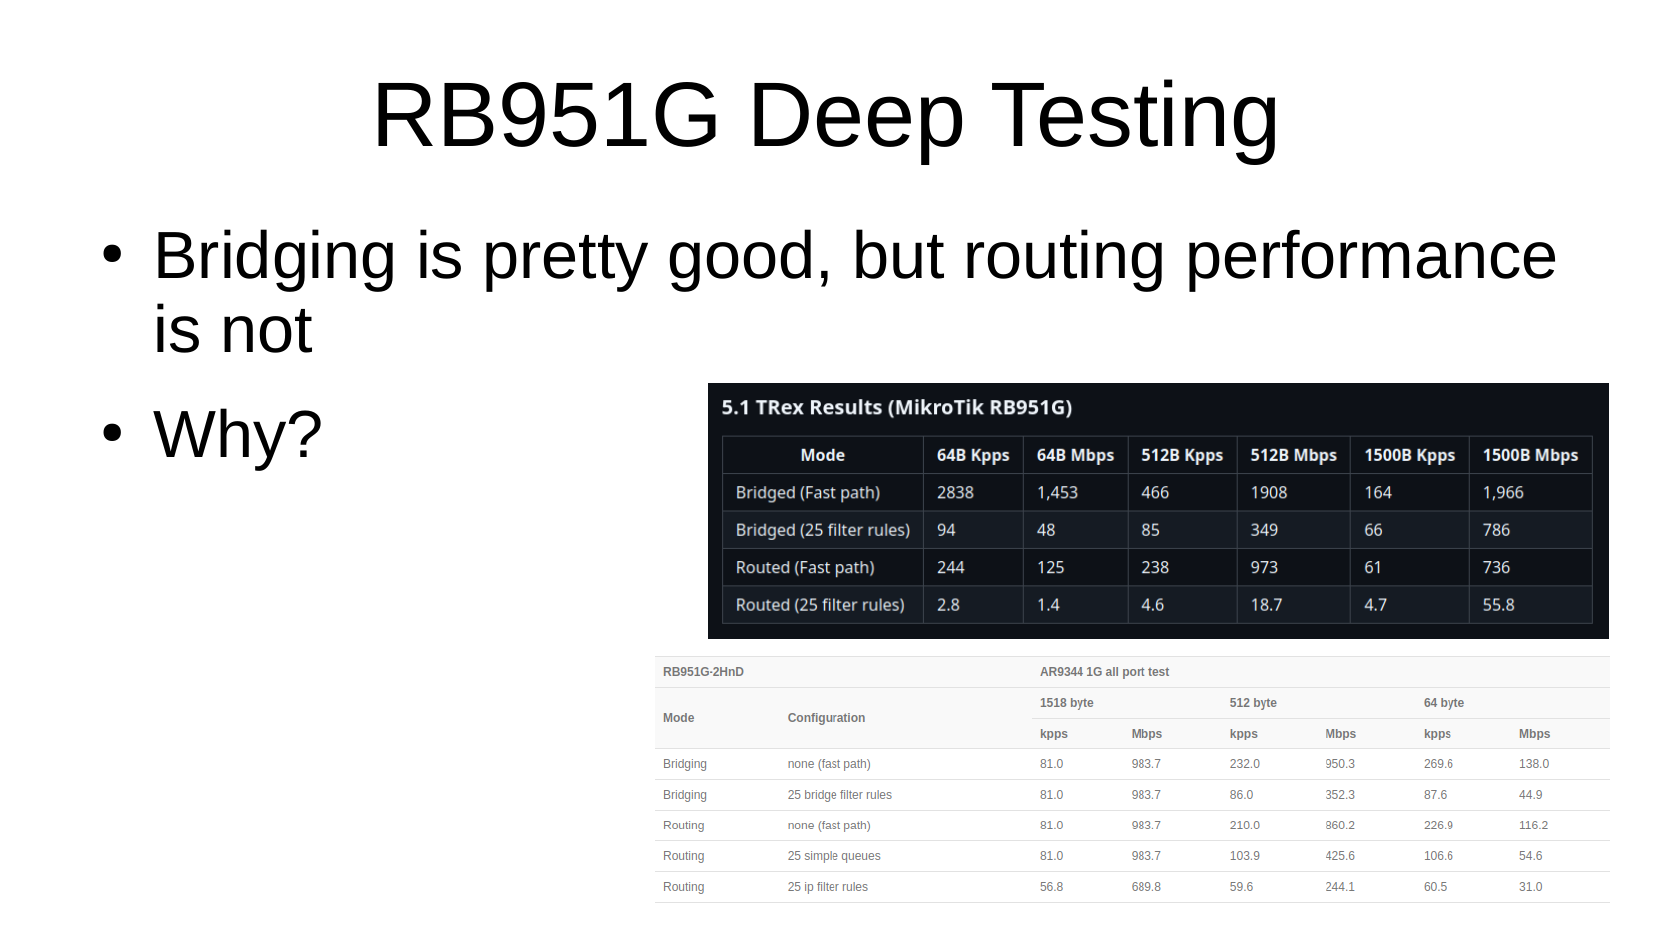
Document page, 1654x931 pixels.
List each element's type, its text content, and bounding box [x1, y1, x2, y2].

list Bridging is pretty good, but routing performance is not Why? [82, 217, 1571, 758]
title RB951G Deep Testing [82, 37, 1571, 193]
picture [708, 383, 1609, 639]
picture [649, 650, 1634, 916]
